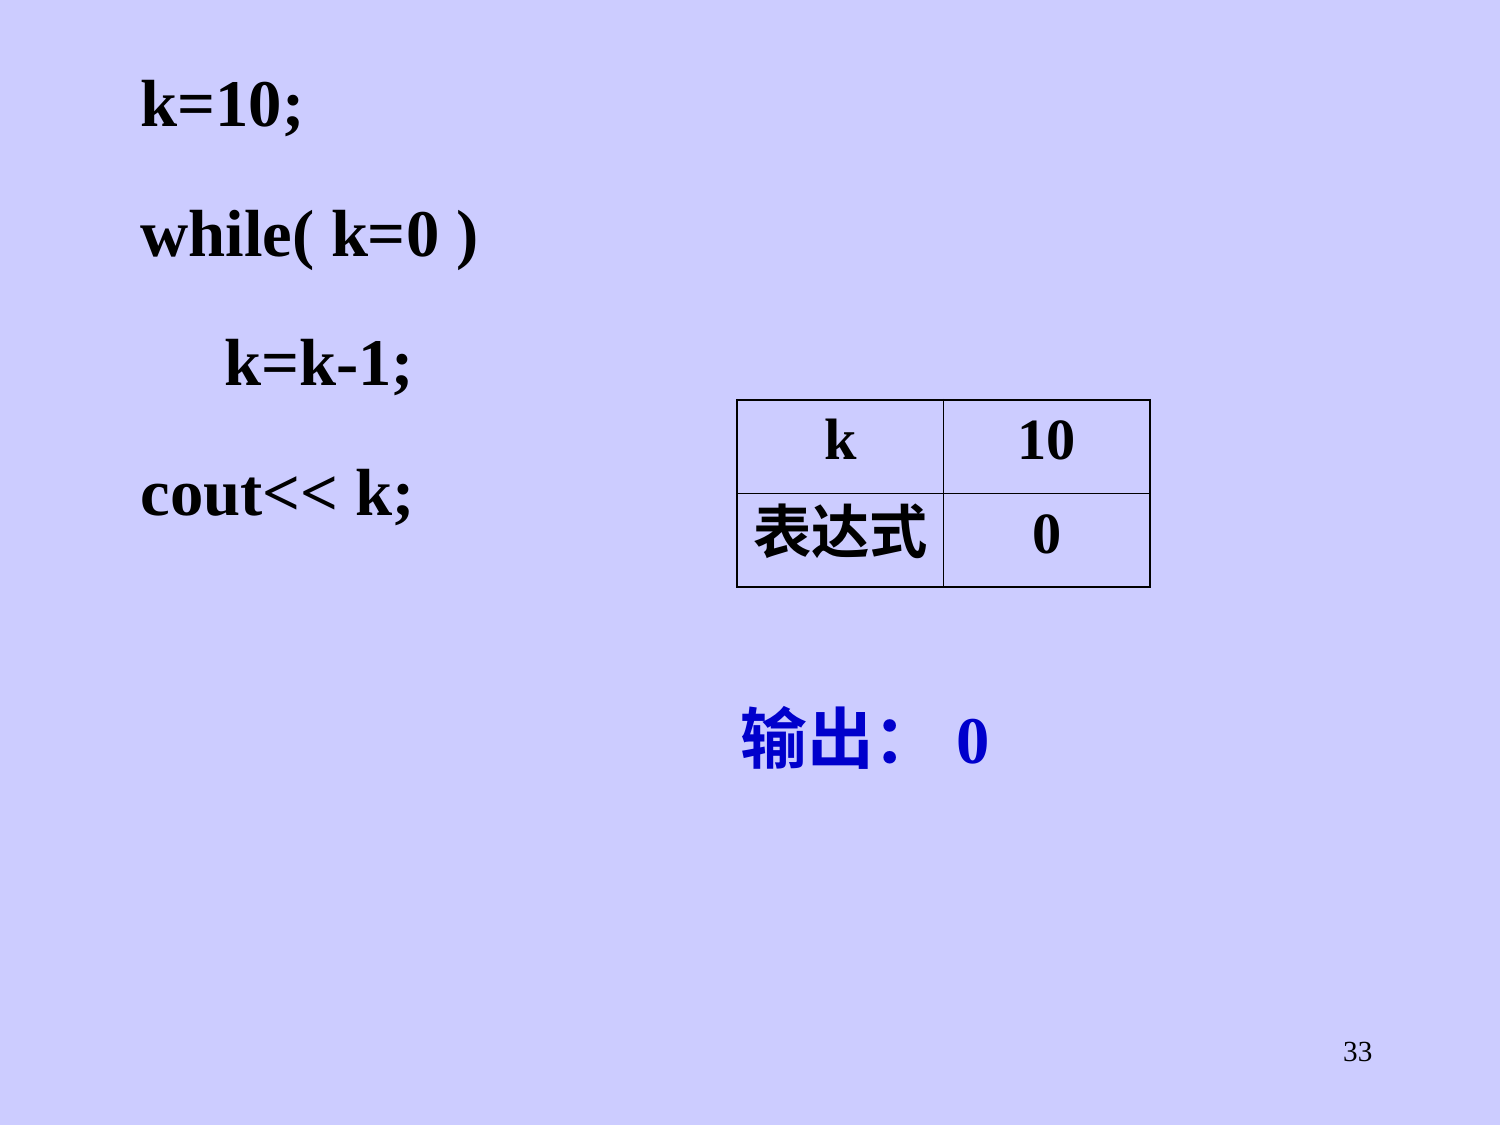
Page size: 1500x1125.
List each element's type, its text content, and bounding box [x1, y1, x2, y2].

text_box 输出：0 [737, 687, 1263, 780]
table_cell 表达式 [738, 494, 943, 586]
table_header k [738, 401, 943, 493]
table_cell 0 [944, 494, 1149, 586]
text_box k=10; while( k=0 ) k=k-1; cout<< k; [137, 49, 1063, 531]
table_header 10 [944, 401, 1149, 493]
text_box <编号> [1074, 1025, 1388, 1101]
